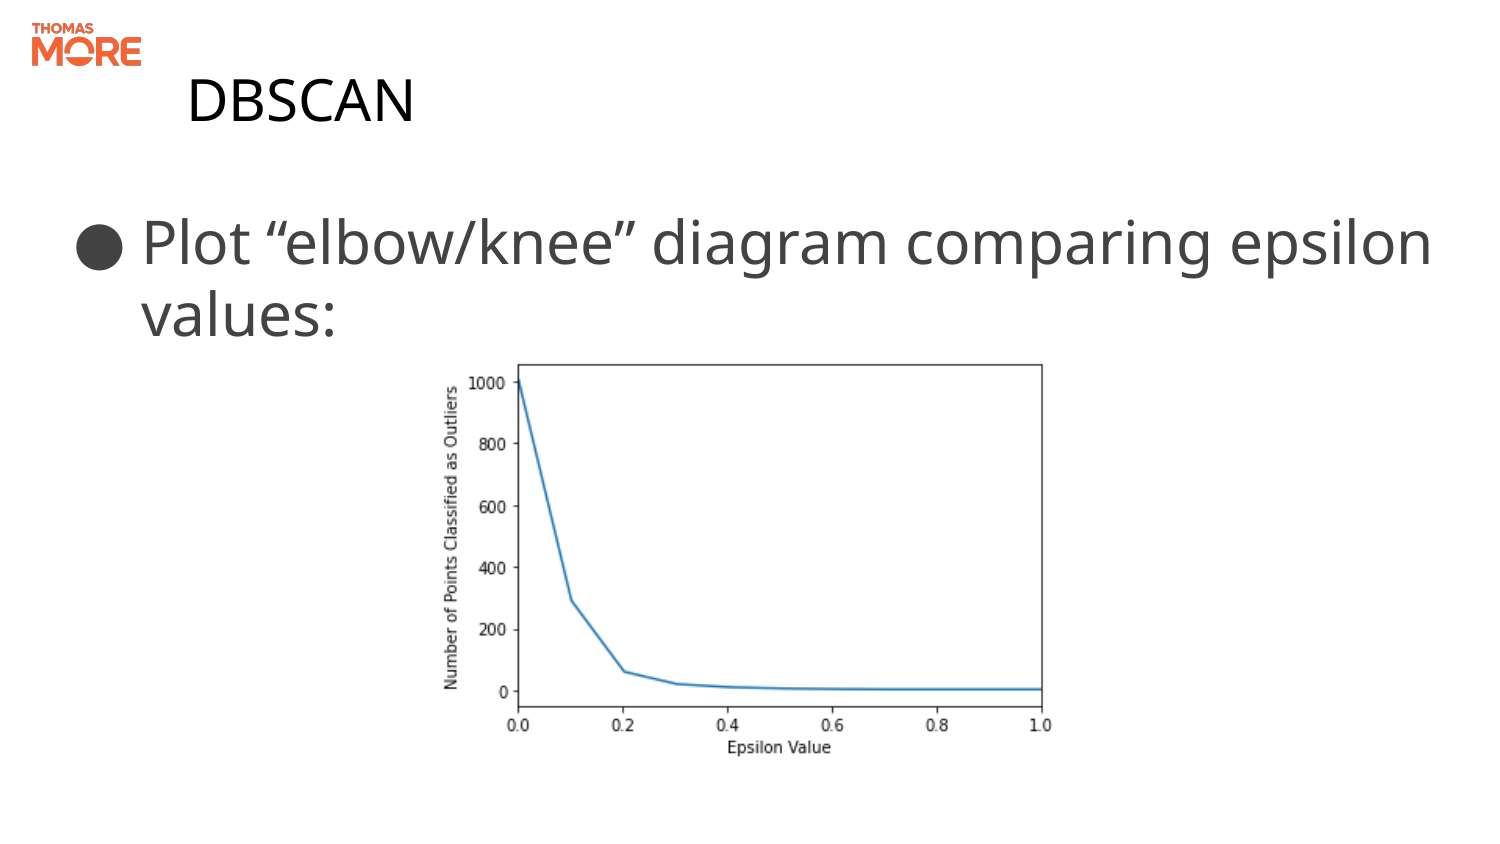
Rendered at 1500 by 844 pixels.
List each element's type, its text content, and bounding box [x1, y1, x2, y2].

picture [435, 355, 1065, 766]
list Plot “elbow/knee” diagram comparing epsilon values: [51, 189, 1476, 750]
picture [22, 13, 151, 76]
title DBSCAN [171, 48, 1449, 143]
